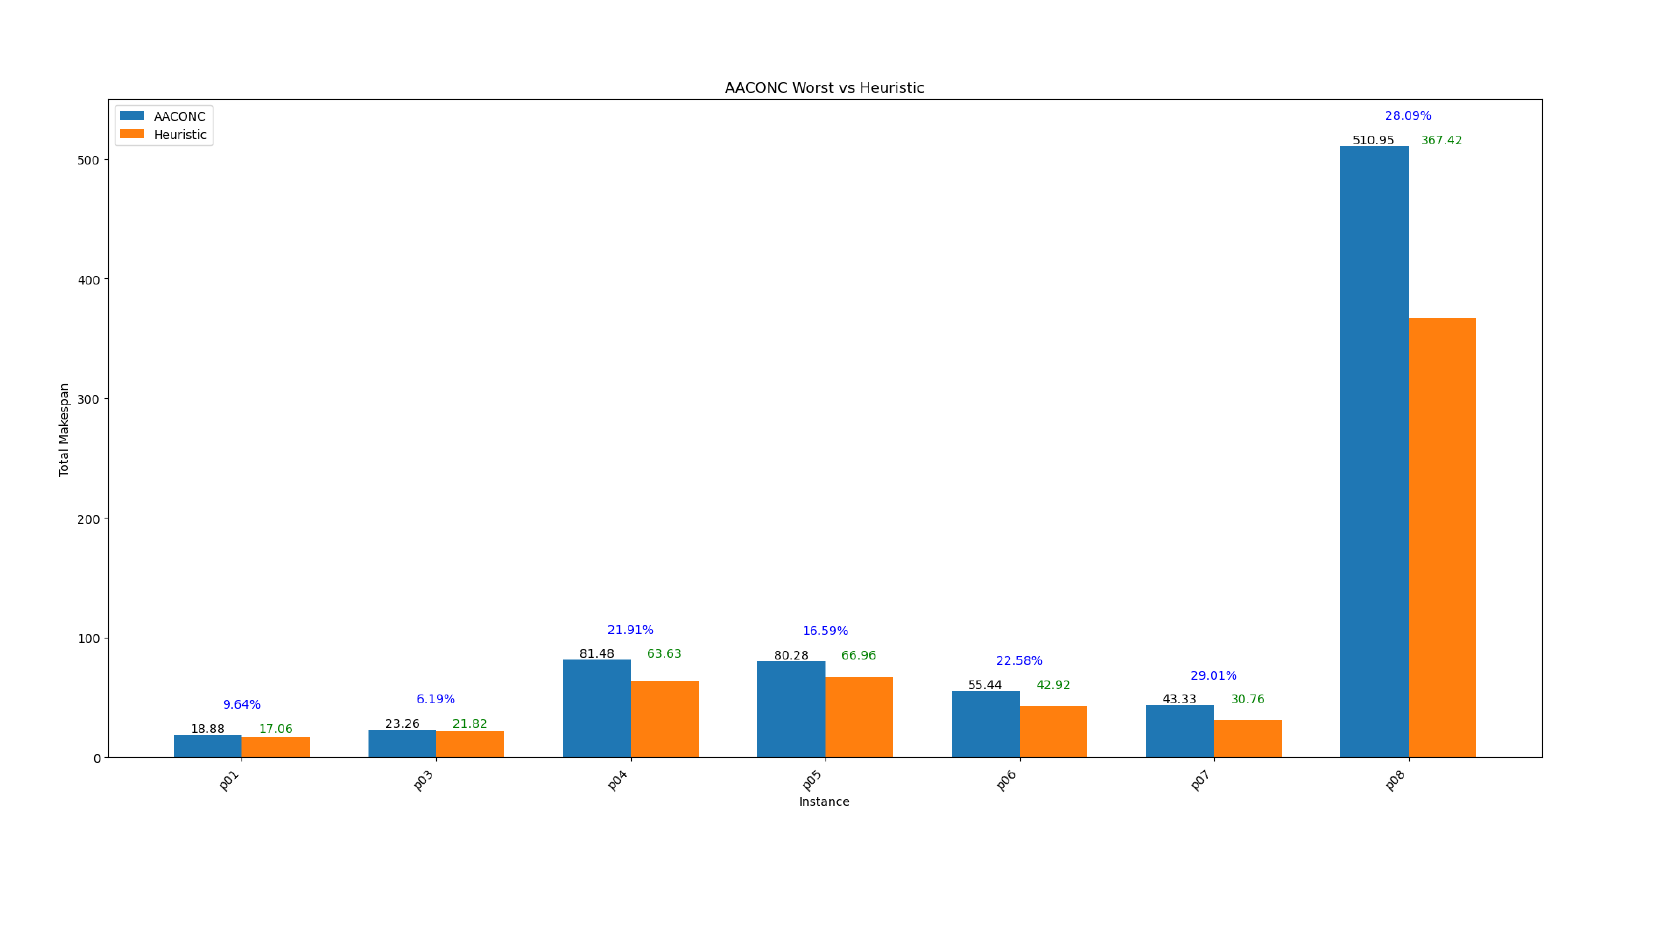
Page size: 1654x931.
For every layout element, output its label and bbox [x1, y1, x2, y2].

picture [0, 37, 1579, 886]
